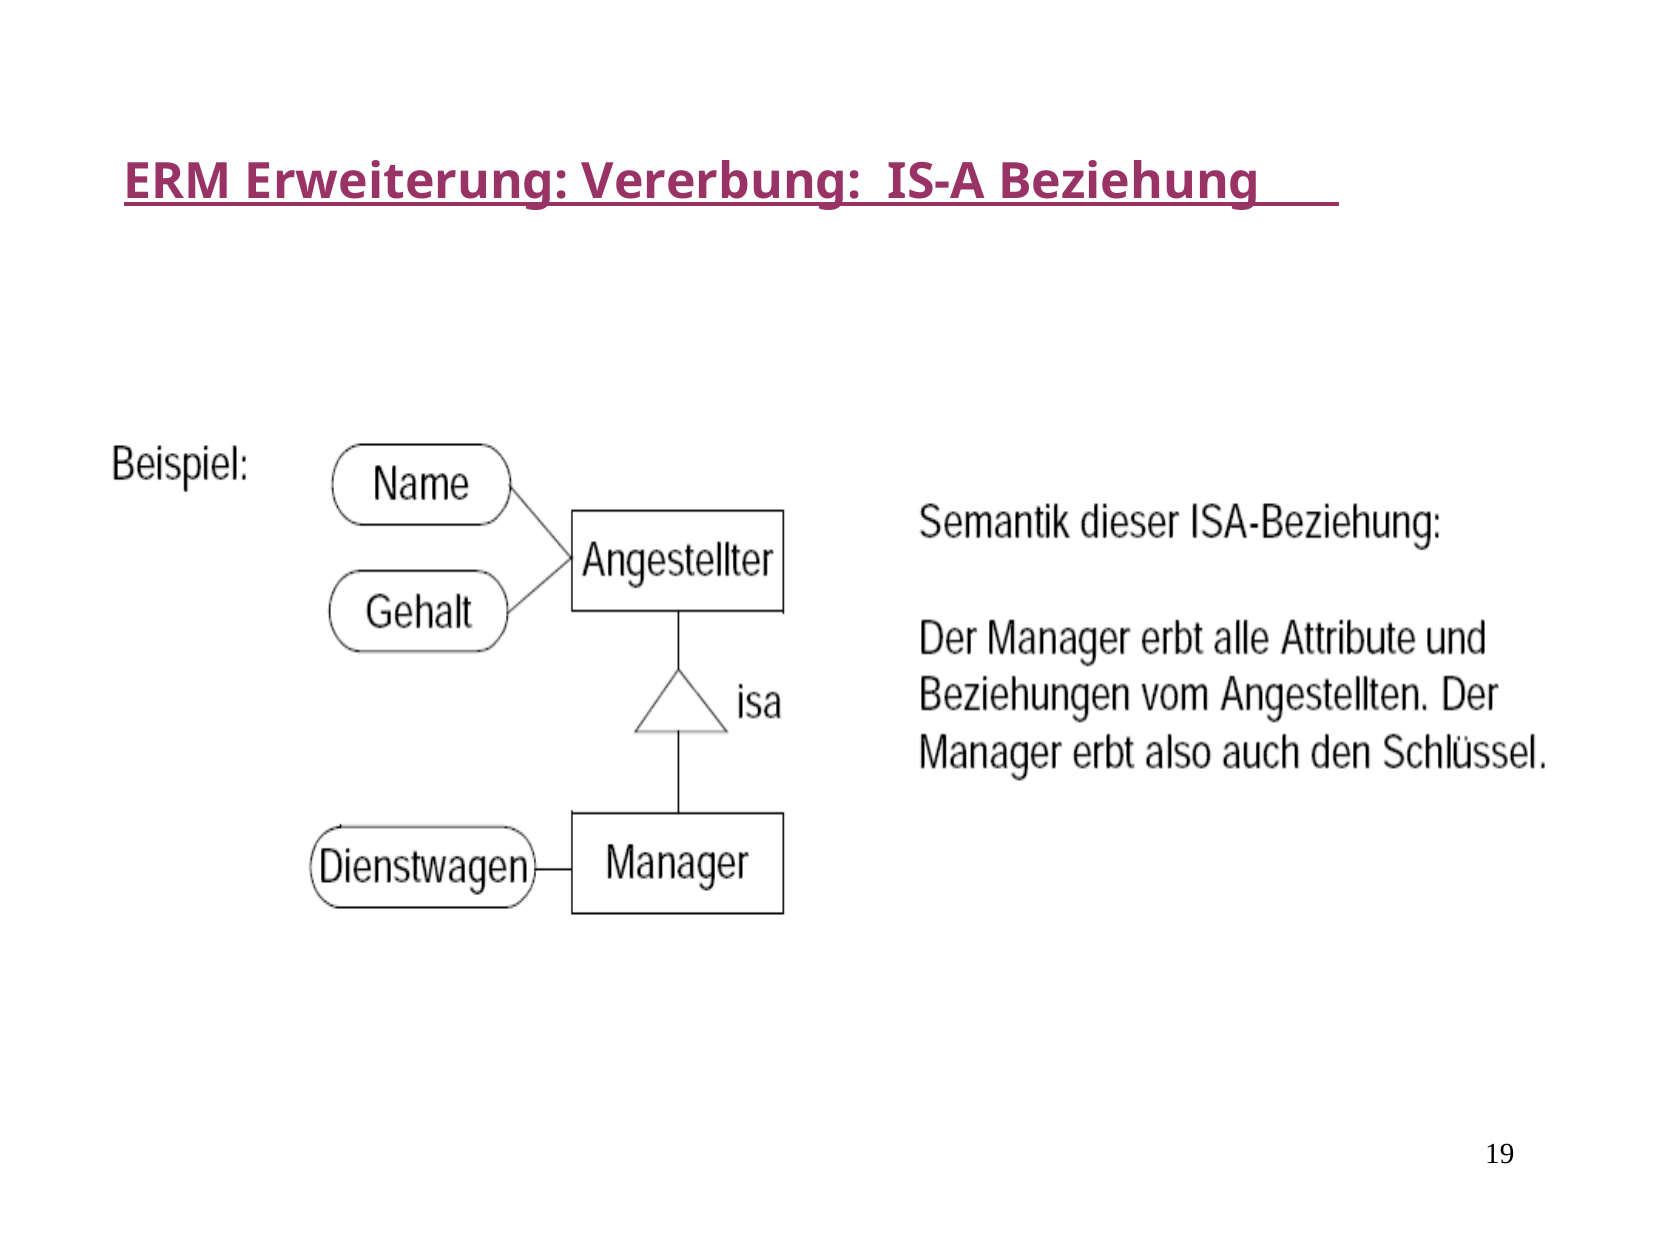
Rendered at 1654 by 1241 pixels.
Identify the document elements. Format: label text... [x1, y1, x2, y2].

picture [104, 414, 1565, 945]
title ERM Erweiterung: Vererbung: IS-A Beziehung [124, 117, 1530, 241]
